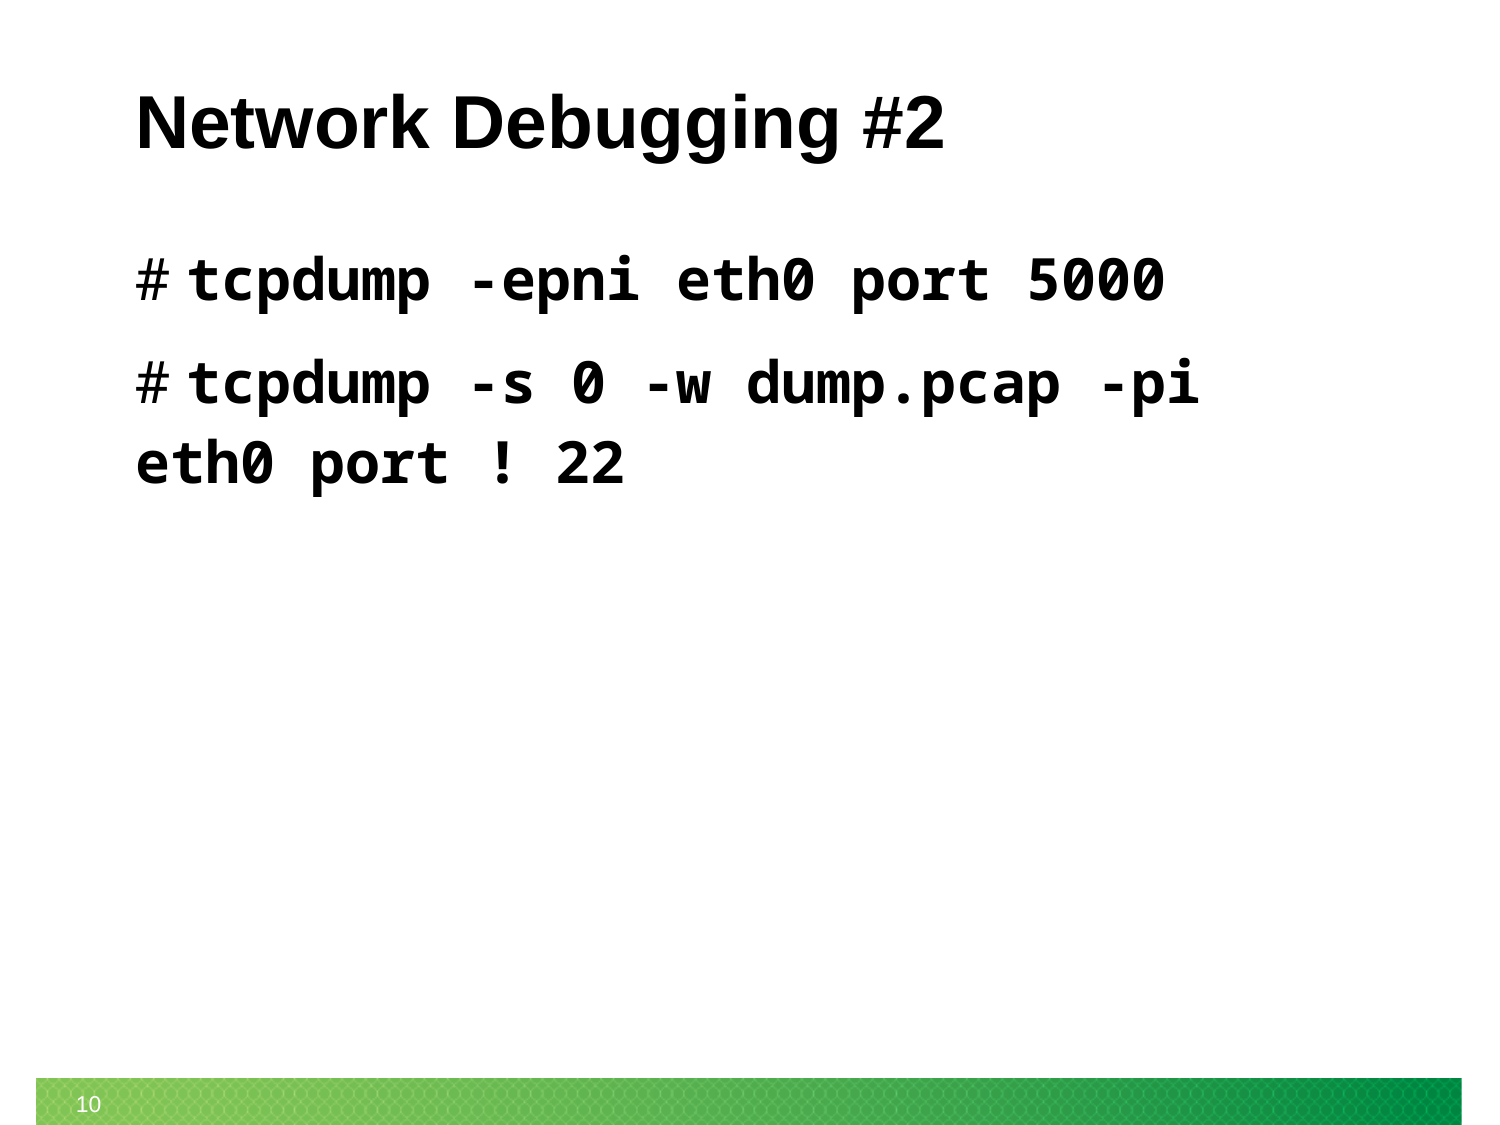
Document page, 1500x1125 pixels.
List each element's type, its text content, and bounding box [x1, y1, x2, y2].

title Network Debugging #2 [135, 41, 1372, 204]
list # tcpdump -epni eth0 port 5000 # tcpdump -s 0 -w dump.pcap -pi eth0 port ! 22 [135, 238, 1372, 892]
picture [36, 1078, 1462, 1125]
